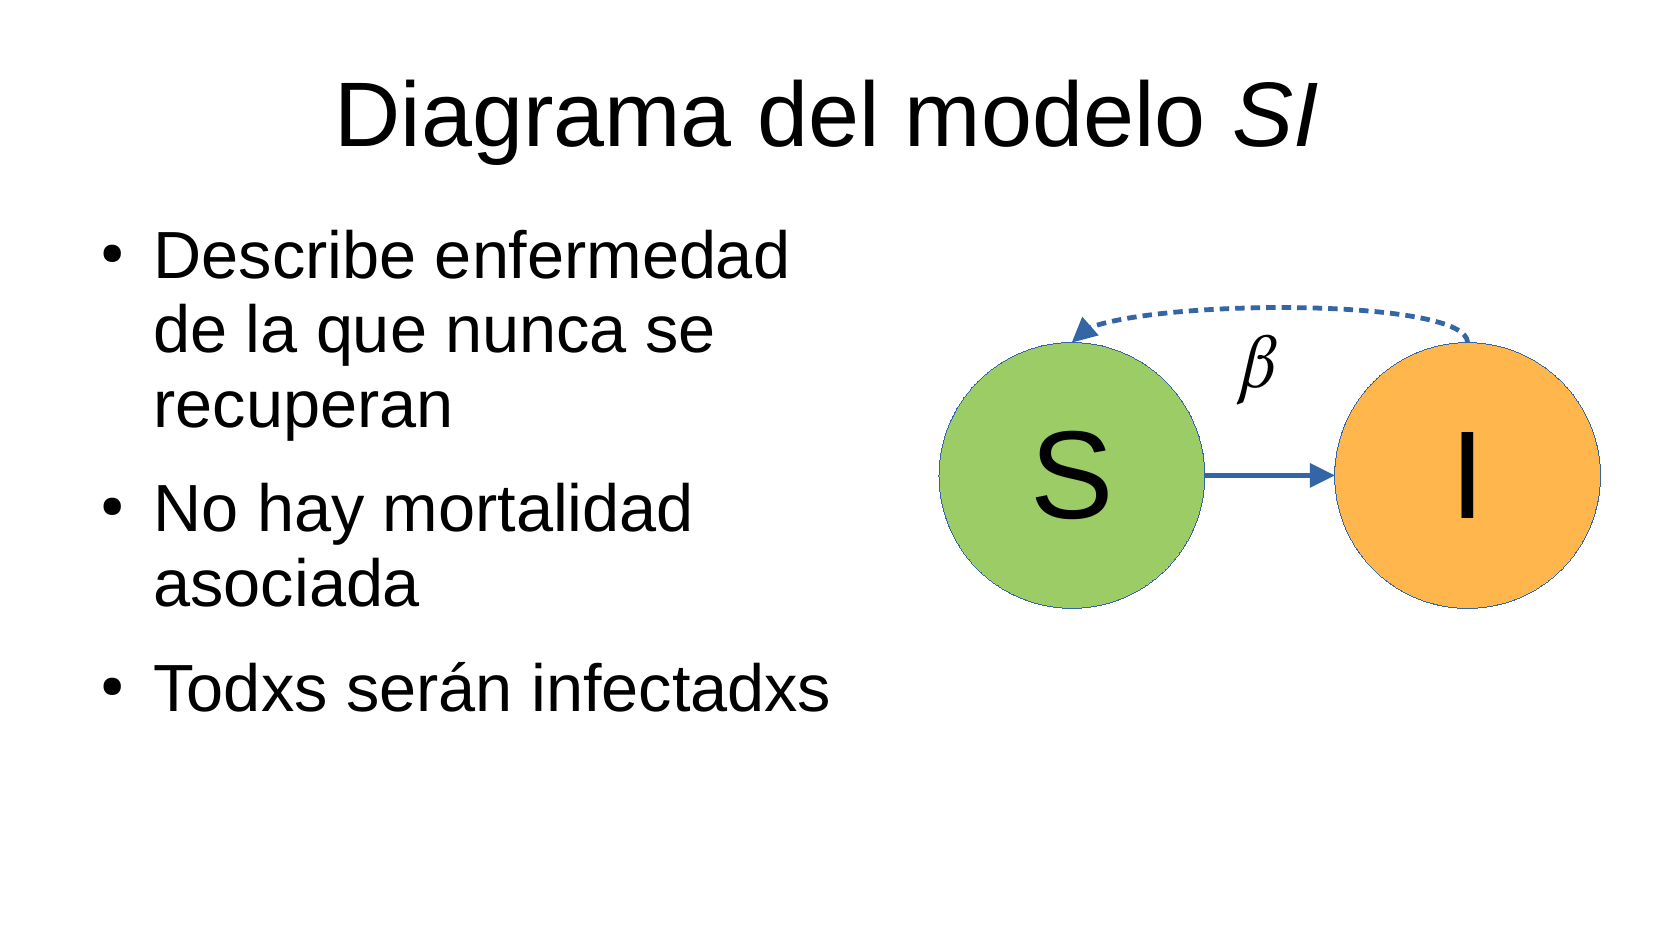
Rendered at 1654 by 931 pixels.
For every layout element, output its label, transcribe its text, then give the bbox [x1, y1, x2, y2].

text_box I [1334, 342, 1601, 609]
list Describe enfermedad de la que nunca se recuperan No hay mortalidad asociada Todxs serán infectadxs [82, 217, 857, 886]
text_box β [1222, 313, 1282, 414]
text_box S [938, 342, 1205, 609]
title Diagrama del modelo SI [82, 37, 1571, 193]
